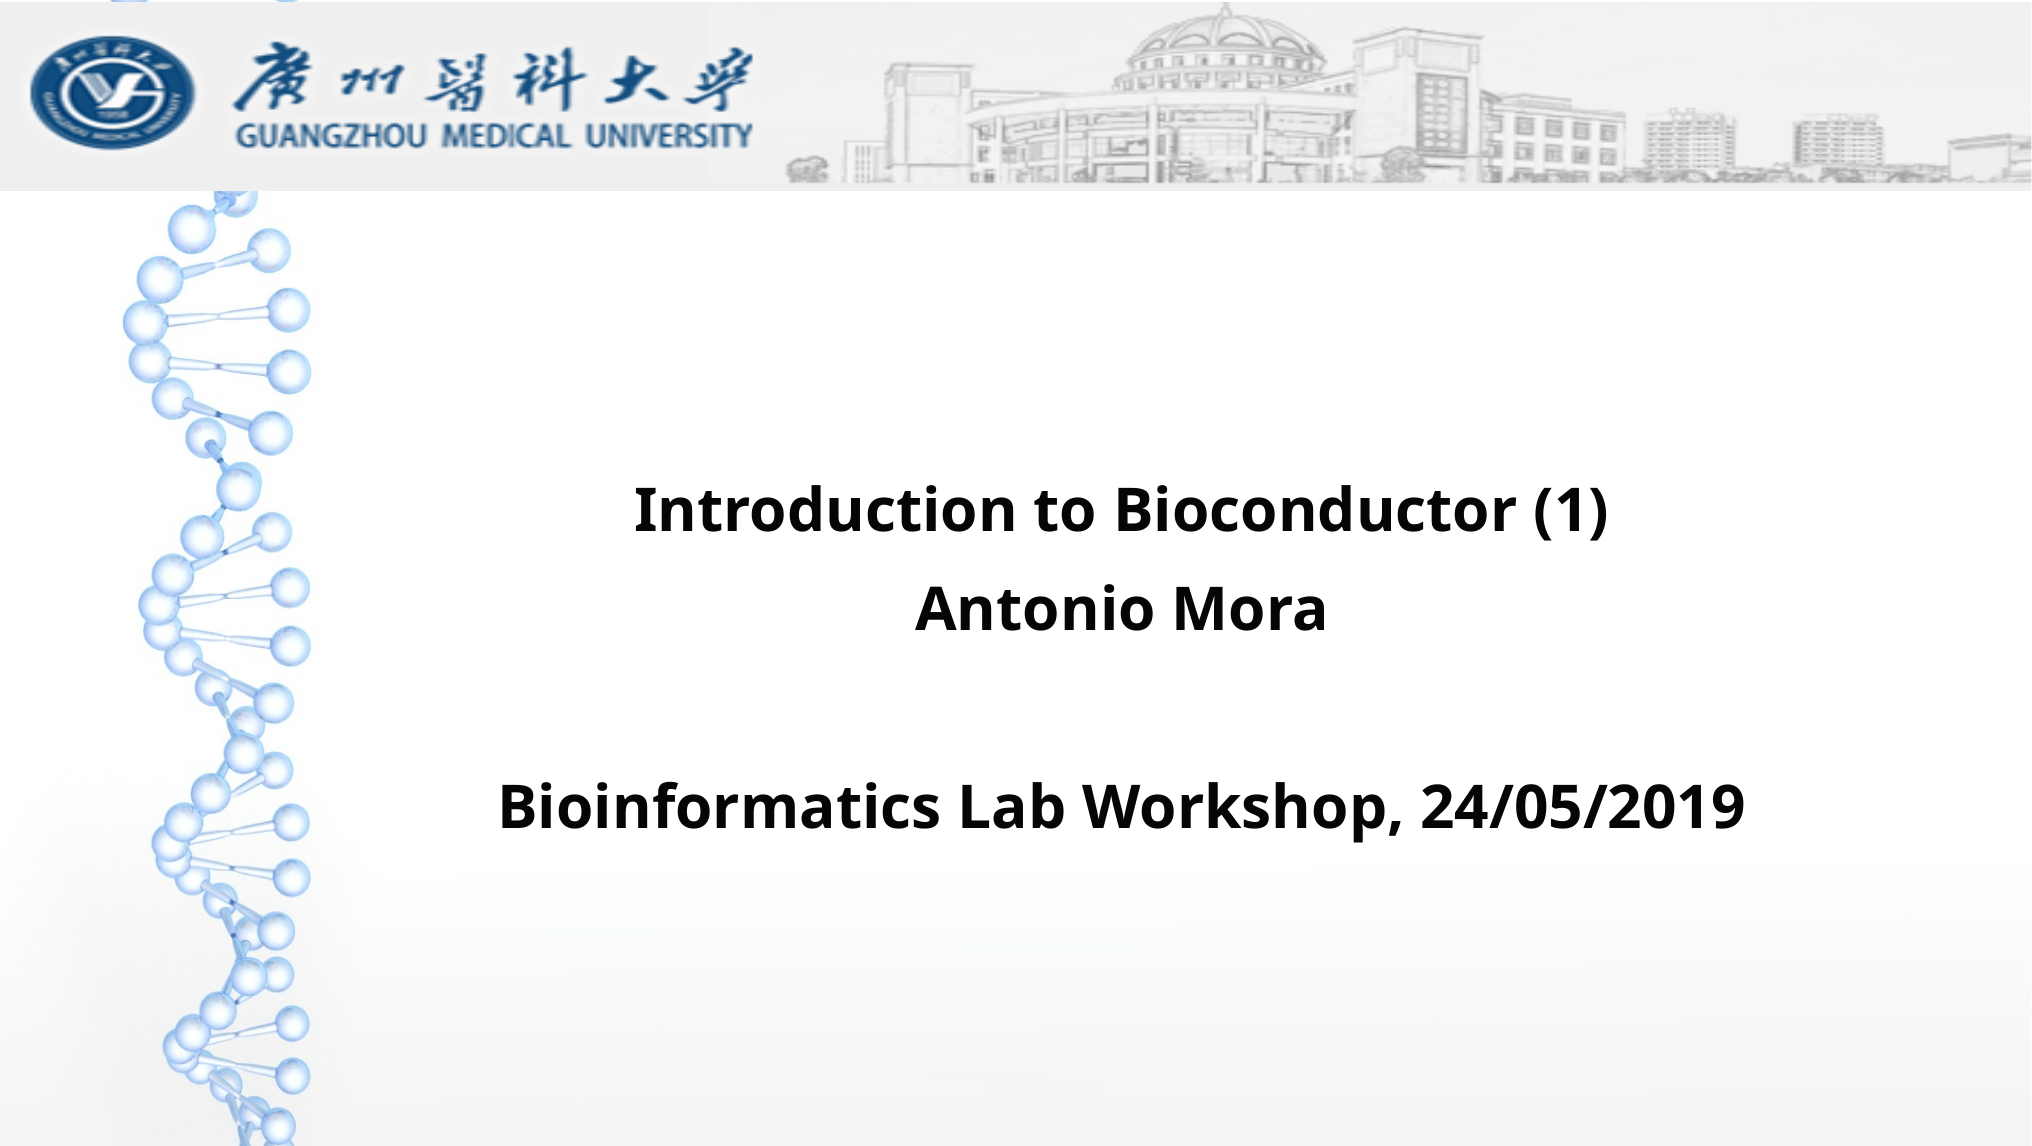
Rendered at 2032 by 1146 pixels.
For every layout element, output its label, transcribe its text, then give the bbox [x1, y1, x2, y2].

picture [0, 2, 2032, 191]
list Introduction to Bioconductor (1) Antonio Mora Bioinformatics Lab Workshop, 24/05/2019 [492, 470, 1753, 916]
